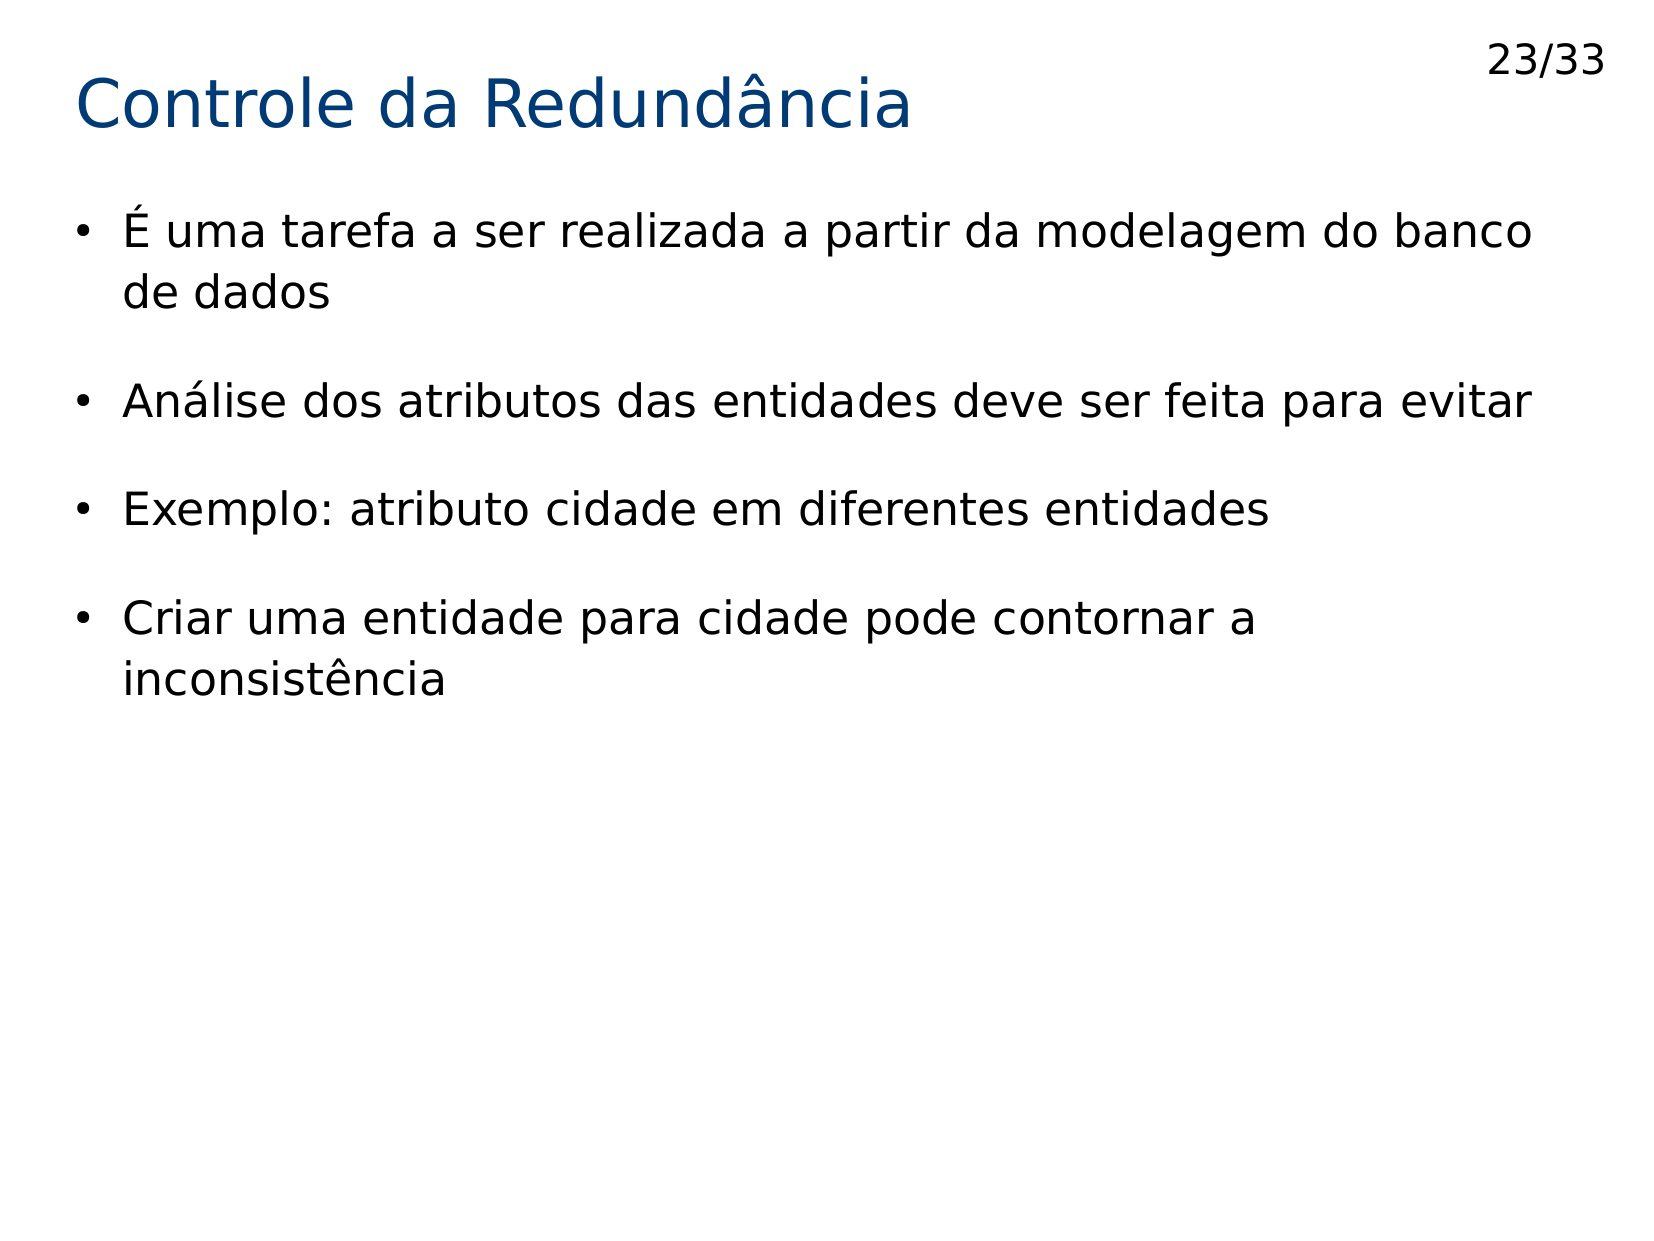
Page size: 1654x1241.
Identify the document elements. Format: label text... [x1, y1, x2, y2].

list É uma tarefa a ser realizada a partir da modelagem do banco de dados Análise dos atributos das entidades deve ser feita para evitar Exemplo: atributo cidade em diferentes entidades Criar uma entidade para cidade pode contornar a inconsistência [75, 196, 1583, 1162]
title Controle da Redundância [75, 33, 1425, 175]
